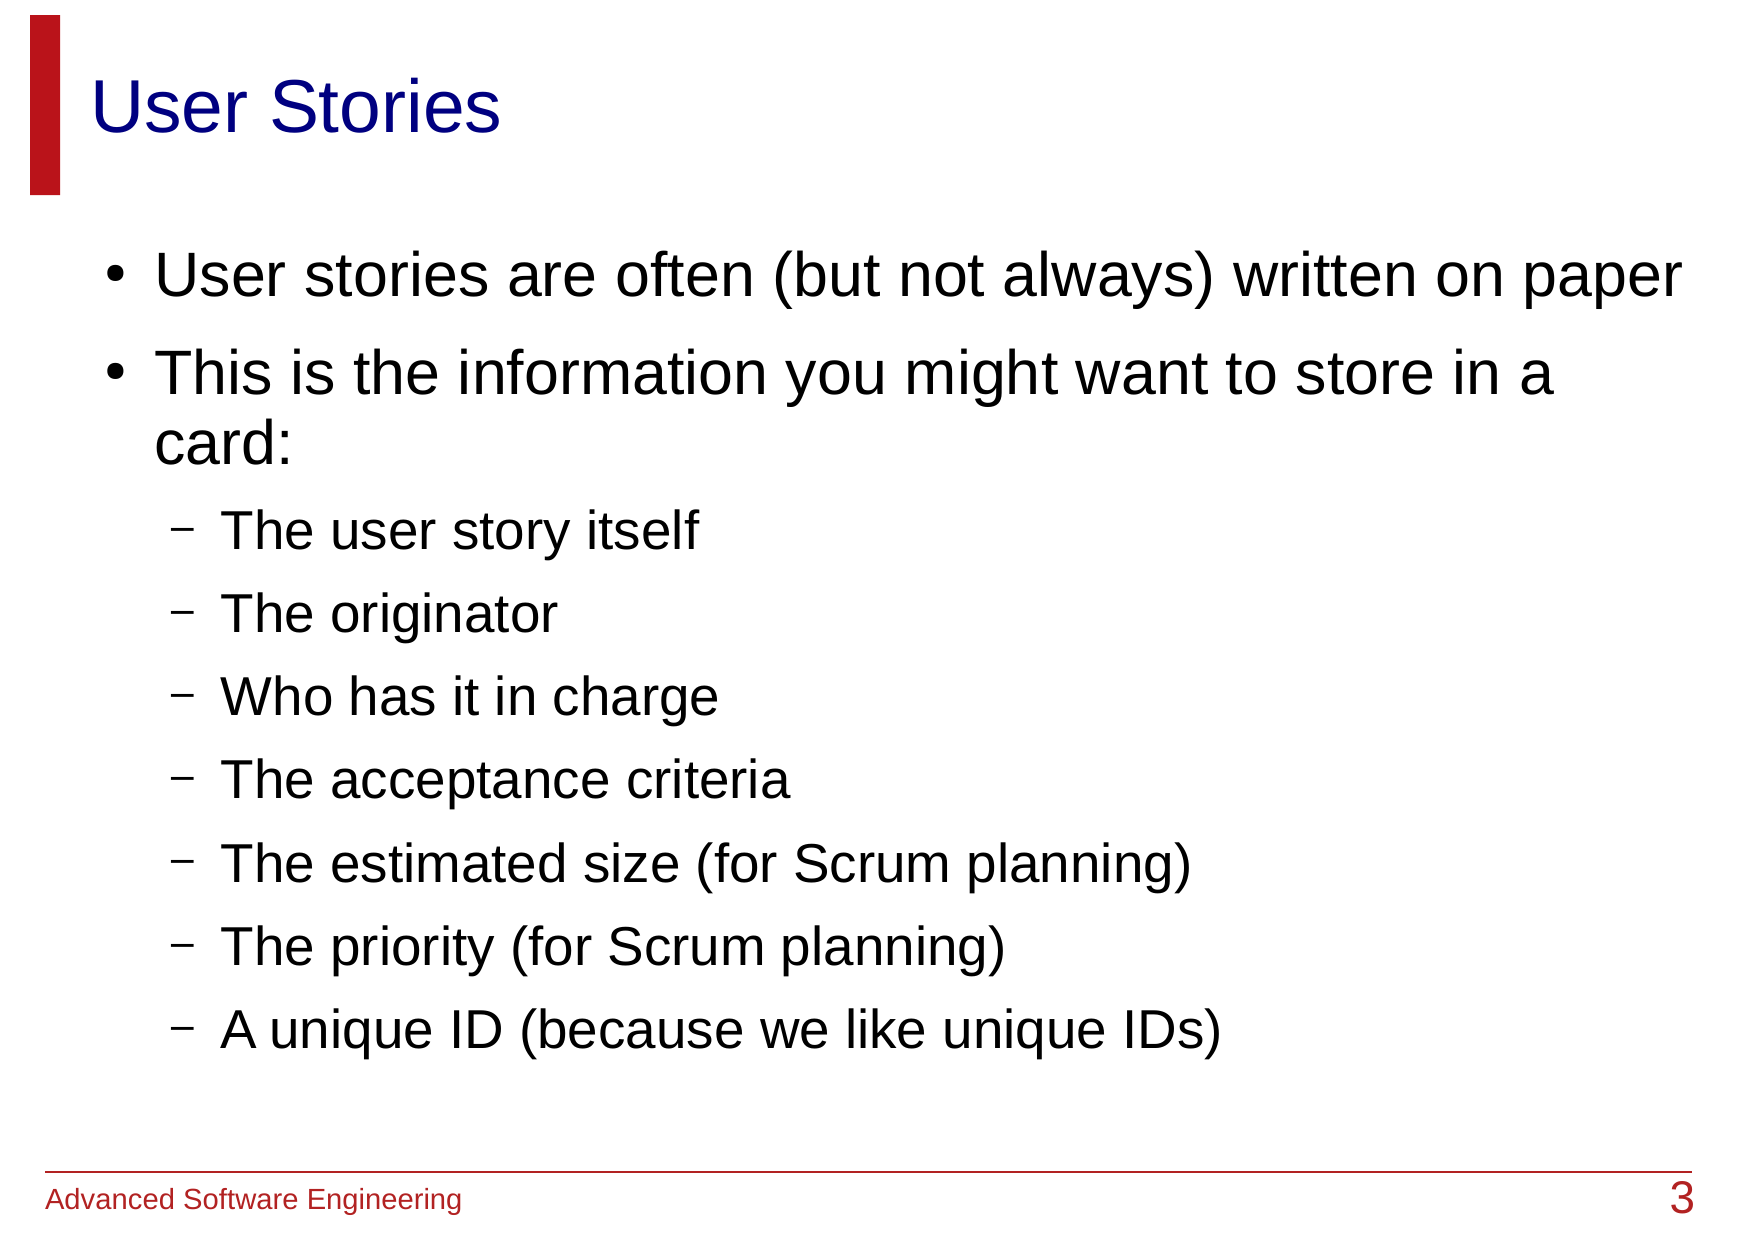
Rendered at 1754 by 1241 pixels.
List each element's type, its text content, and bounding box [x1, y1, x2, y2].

list User stories are often (but not always) written on paper This is the information you might want to store in a card: The user story itself The originator Who has it in charge The acceptance criteria The estimated size (for Scrum planning) The priority (for Scrum planning) A unique ID (because we like unique IDs) [87, 240, 1696, 1130]
title User Stories [90, 17, 1696, 196]
